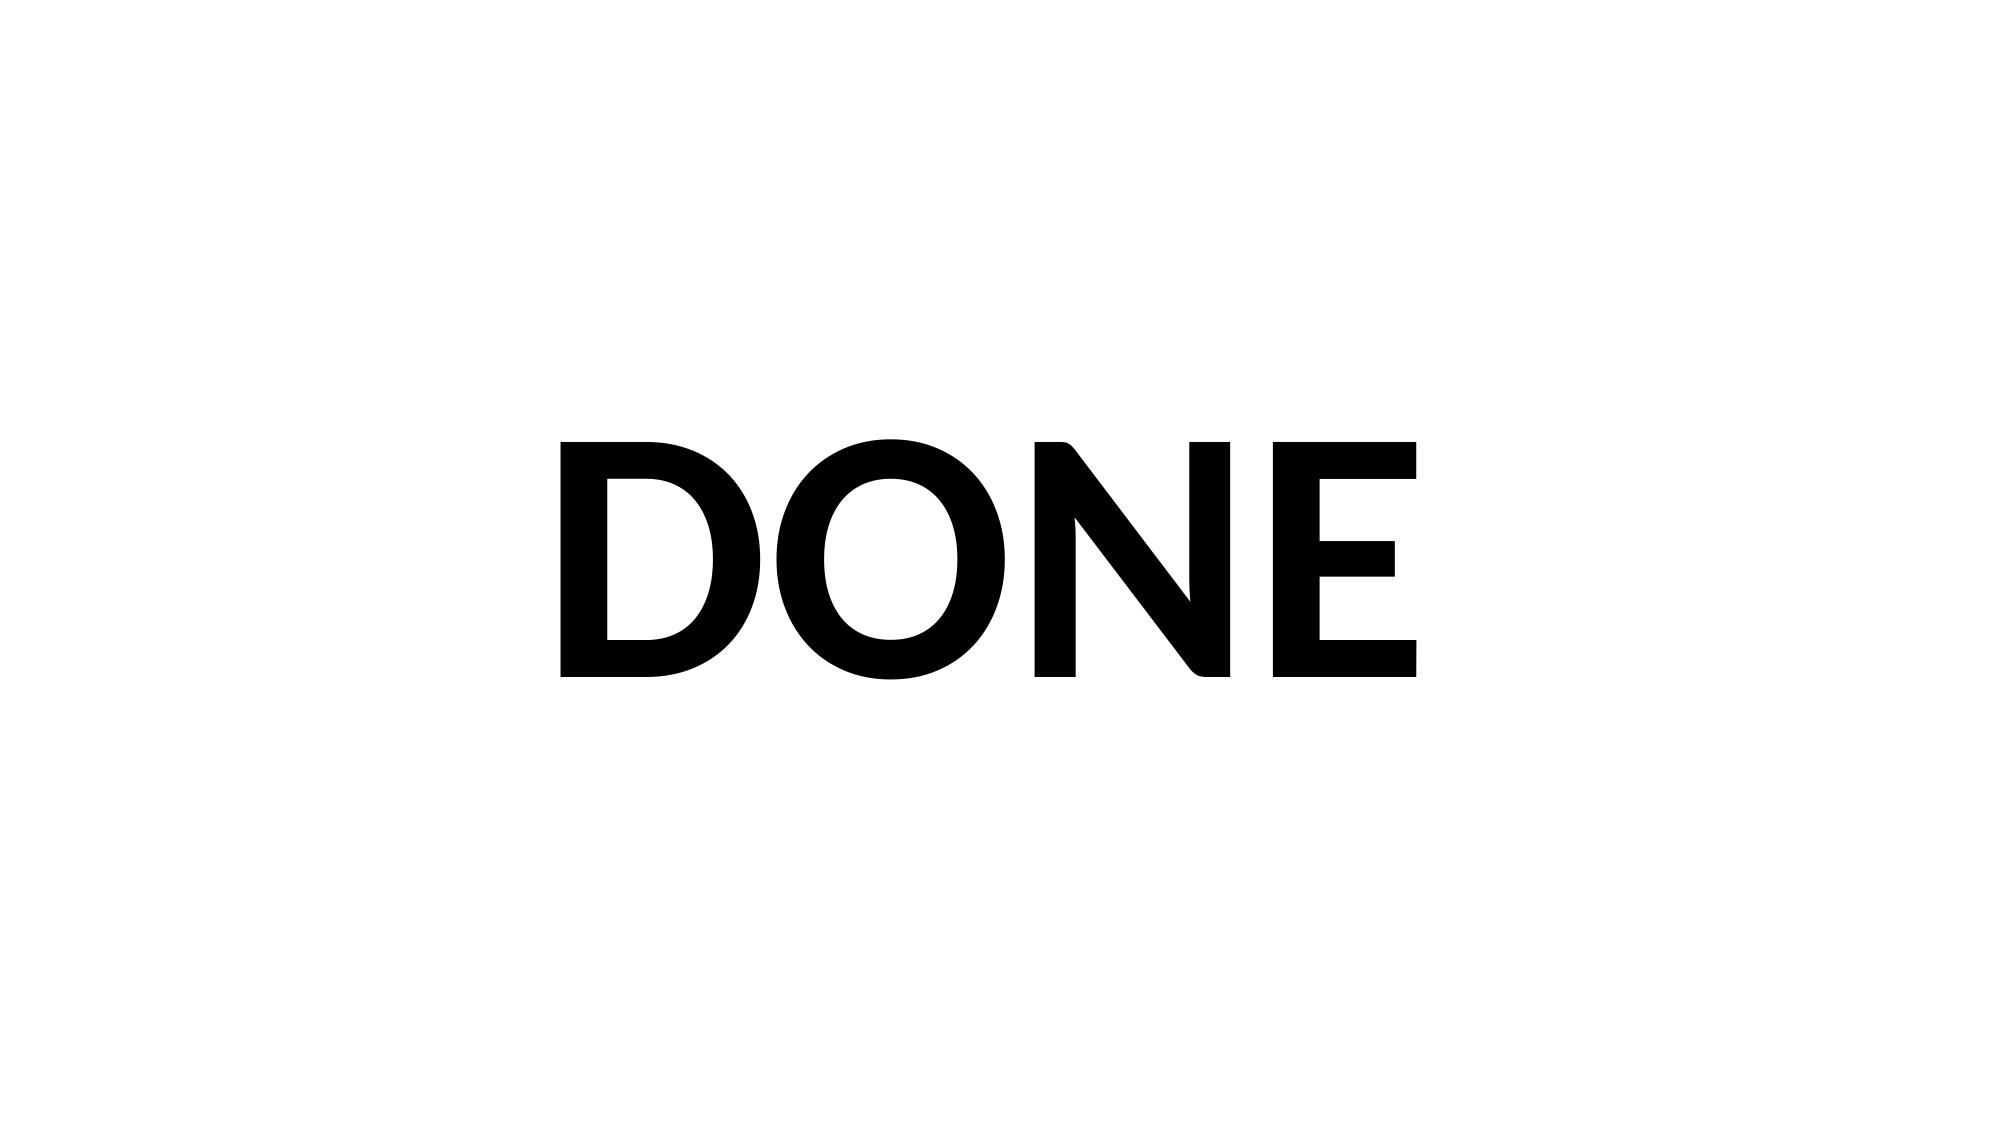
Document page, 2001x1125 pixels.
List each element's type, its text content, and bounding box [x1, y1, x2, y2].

title DONE [234, 129, 1735, 764]
